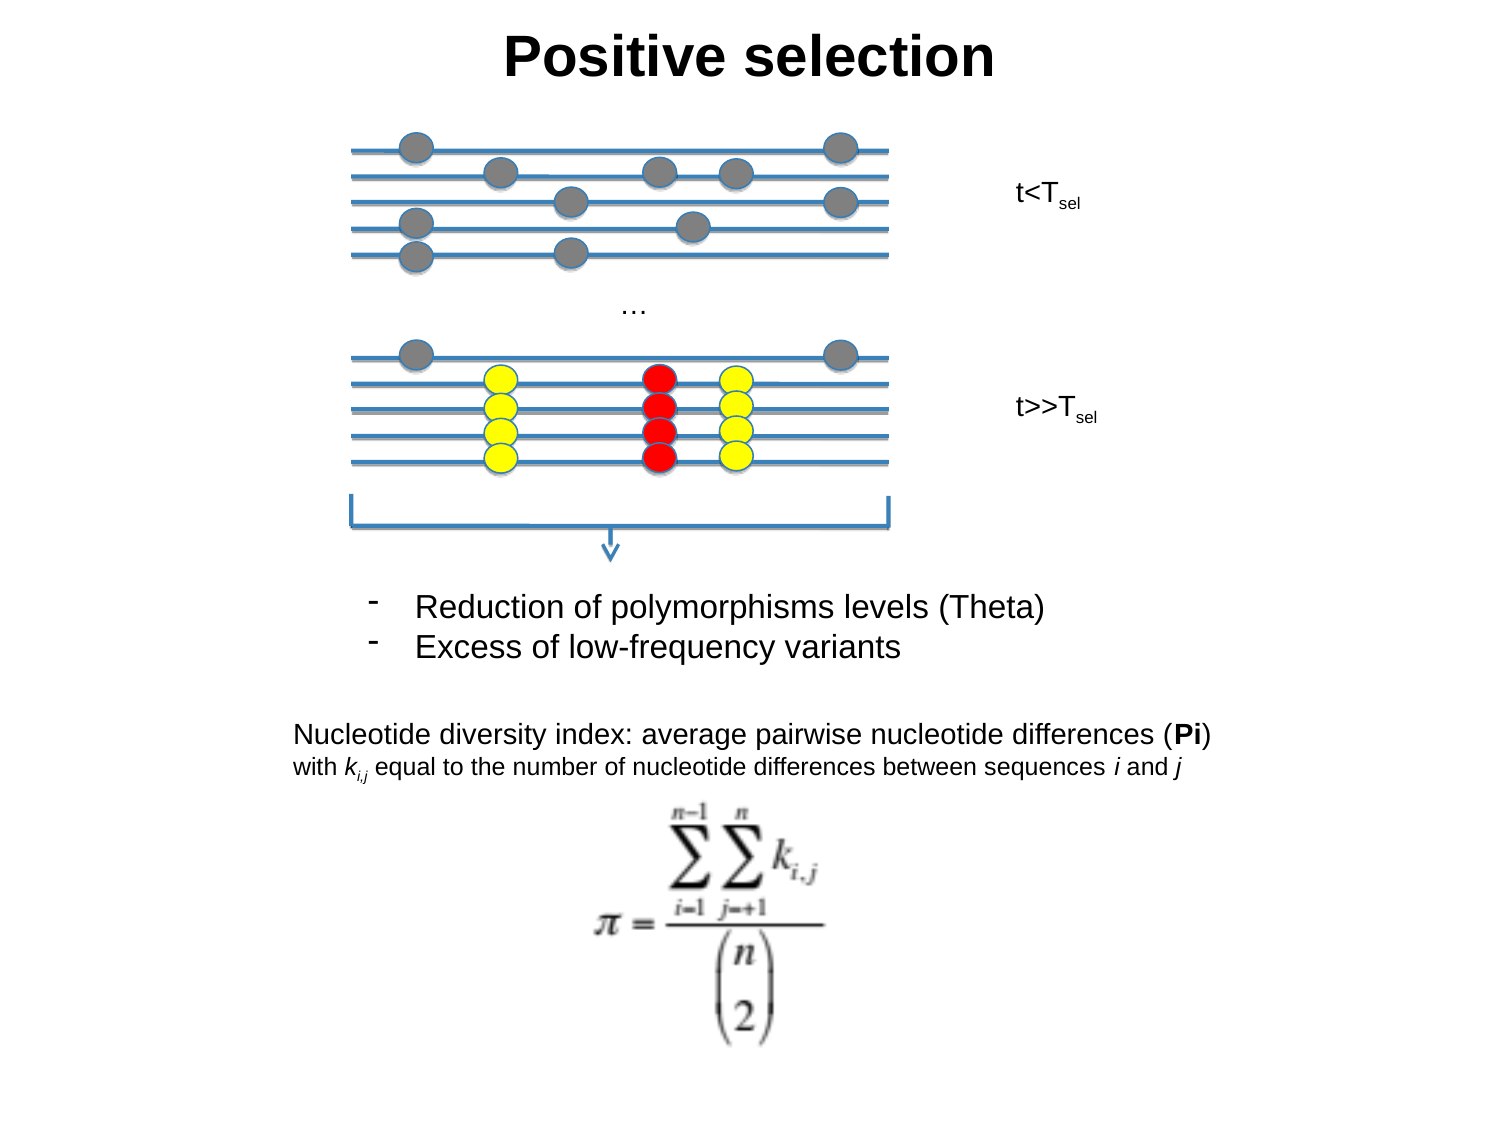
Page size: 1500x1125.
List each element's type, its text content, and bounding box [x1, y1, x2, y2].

text_box [719, 158, 754, 189]
text_box [399, 208, 434, 239]
text_box Reduction of polymorphisms levels (Theta) Excess of low-frequency variants [353, 577, 1062, 673]
text_box [484, 365, 518, 474]
picture [589, 793, 830, 1051]
text_box [554, 238, 589, 268]
text_box … [604, 278, 664, 328]
text_box [719, 366, 754, 471]
text_box [642, 364, 677, 473]
text_box [823, 133, 858, 163]
title Positive selection [75, 3, 1425, 103]
text_box t>>Tsel [1001, 379, 1163, 435]
text_box t<Tsel [1001, 165, 1163, 221]
text_box [823, 187, 858, 218]
text_box [399, 132, 434, 163]
text_box [399, 241, 434, 272]
text_box [823, 340, 858, 371]
text_box [554, 187, 589, 217]
text_box Nucleotide diversity index: average pairwise nucleotide differences (Pi) with ki,j equal to the number of nucleotide differences between sequences i and j [278, 707, 1267, 792]
text_box [676, 212, 711, 242]
text_box [642, 157, 677, 188]
text_box [484, 157, 518, 188]
text_box [399, 340, 434, 370]
